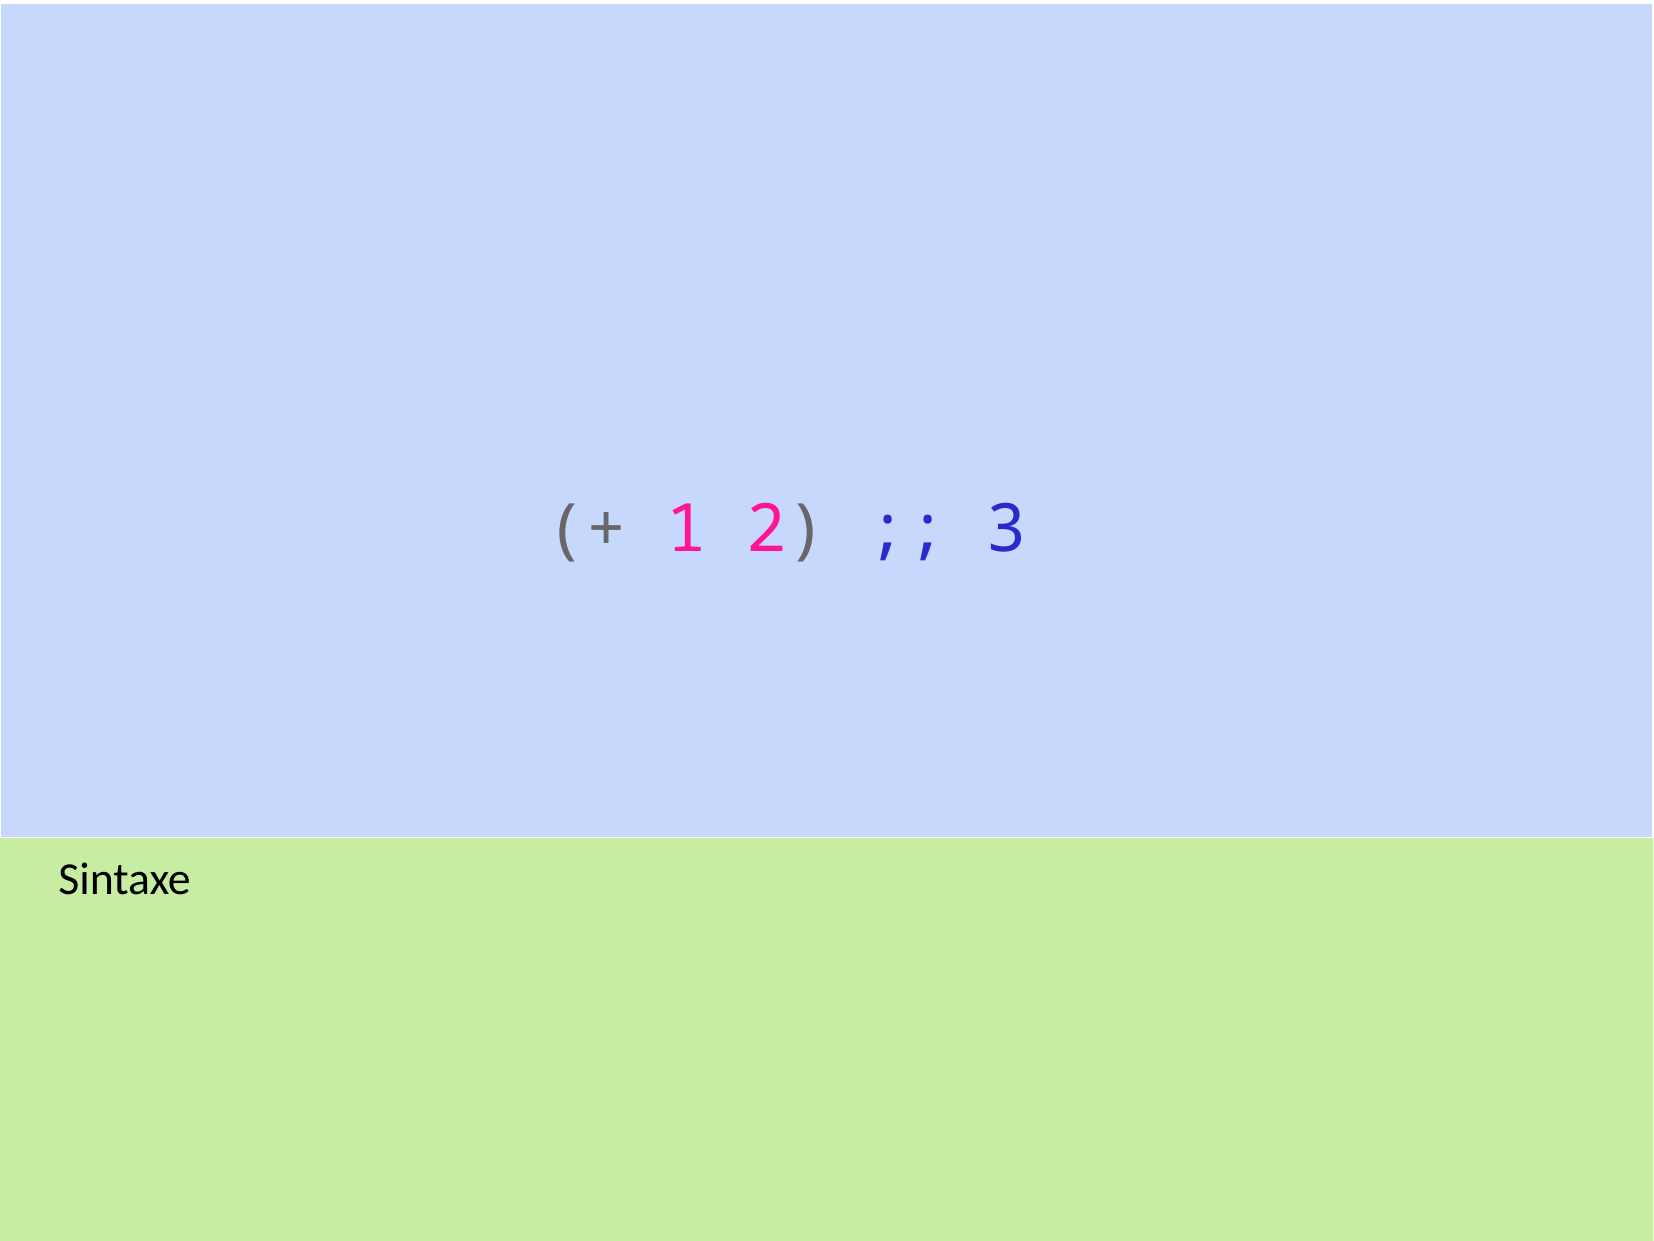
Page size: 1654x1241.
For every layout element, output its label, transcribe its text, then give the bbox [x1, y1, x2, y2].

text_box Sintaxe [43, 852, 206, 914]
text_box (+ 1 2) ;; 3 [531, 472, 1079, 597]
